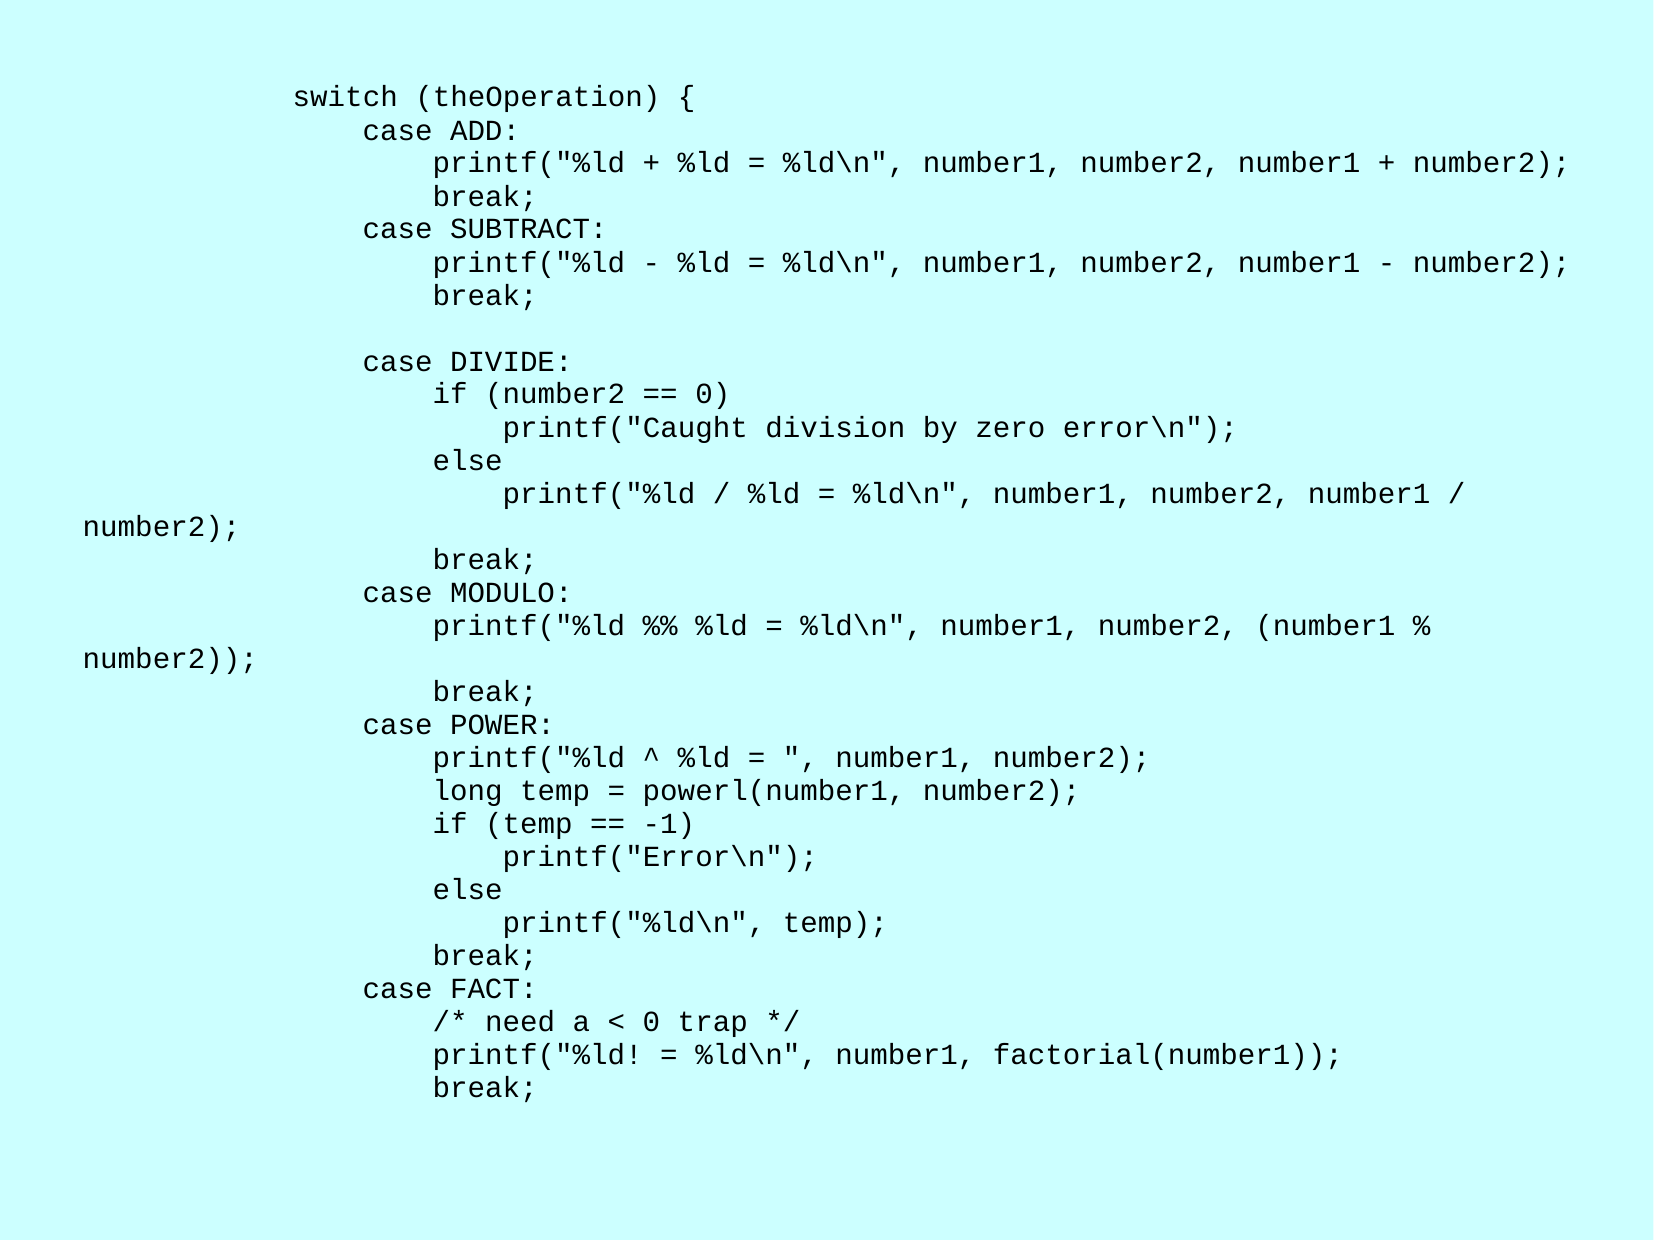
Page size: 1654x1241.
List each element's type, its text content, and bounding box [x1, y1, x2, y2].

subtitle switch (theOperation) { case ADD: printf("%ld + %ld = %ld\n", number1, number2, number1 + number2); break; case SUBTRACT: printf("%ld - %ld = %ld\n", number1, number2, number1 - number2); break; case DIVIDE: if (number2 == 0) printf("Caught division by zero error\n"); else printf("%ld / %ld = %ld\n", number1, number2, number1 / number2); break; case MODULO: printf("%ld %% %ld = %ld\n", number1, number2, (number1 % number2)); break; case POWER: printf("%ld ^ %ld = ", number1, number2); long temp = powerl(number1, number2); if (temp == -1) printf("Error\n"); else printf("%ld\n", temp); break; case FACT: /* need a < 0 trap */ printf("%ld! = %ld\n", number1, factorial(number1)); break; [82, 82, 1583, 1158]
